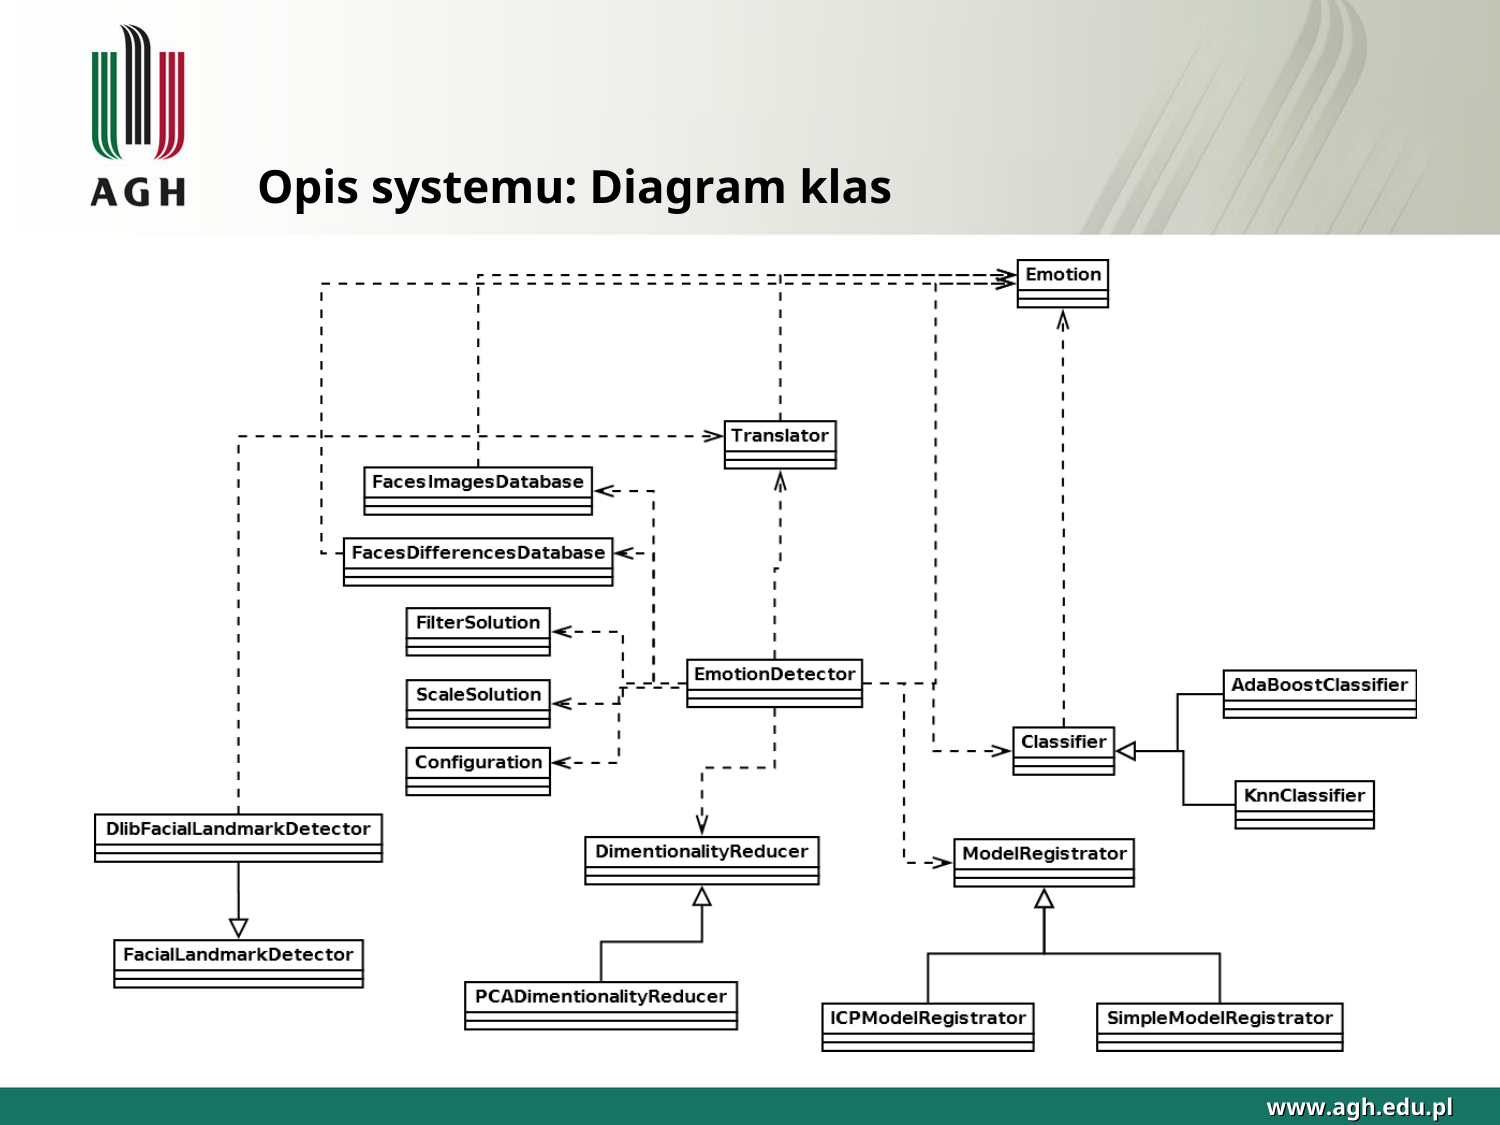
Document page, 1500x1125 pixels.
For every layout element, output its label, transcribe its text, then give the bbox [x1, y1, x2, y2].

text_box www.agh.edu.pl [1251, 1084, 1500, 1125]
title Opis systemu: Diagram klas [242, 137, 1425, 233]
picture [0, 0, 1500, 1125]
